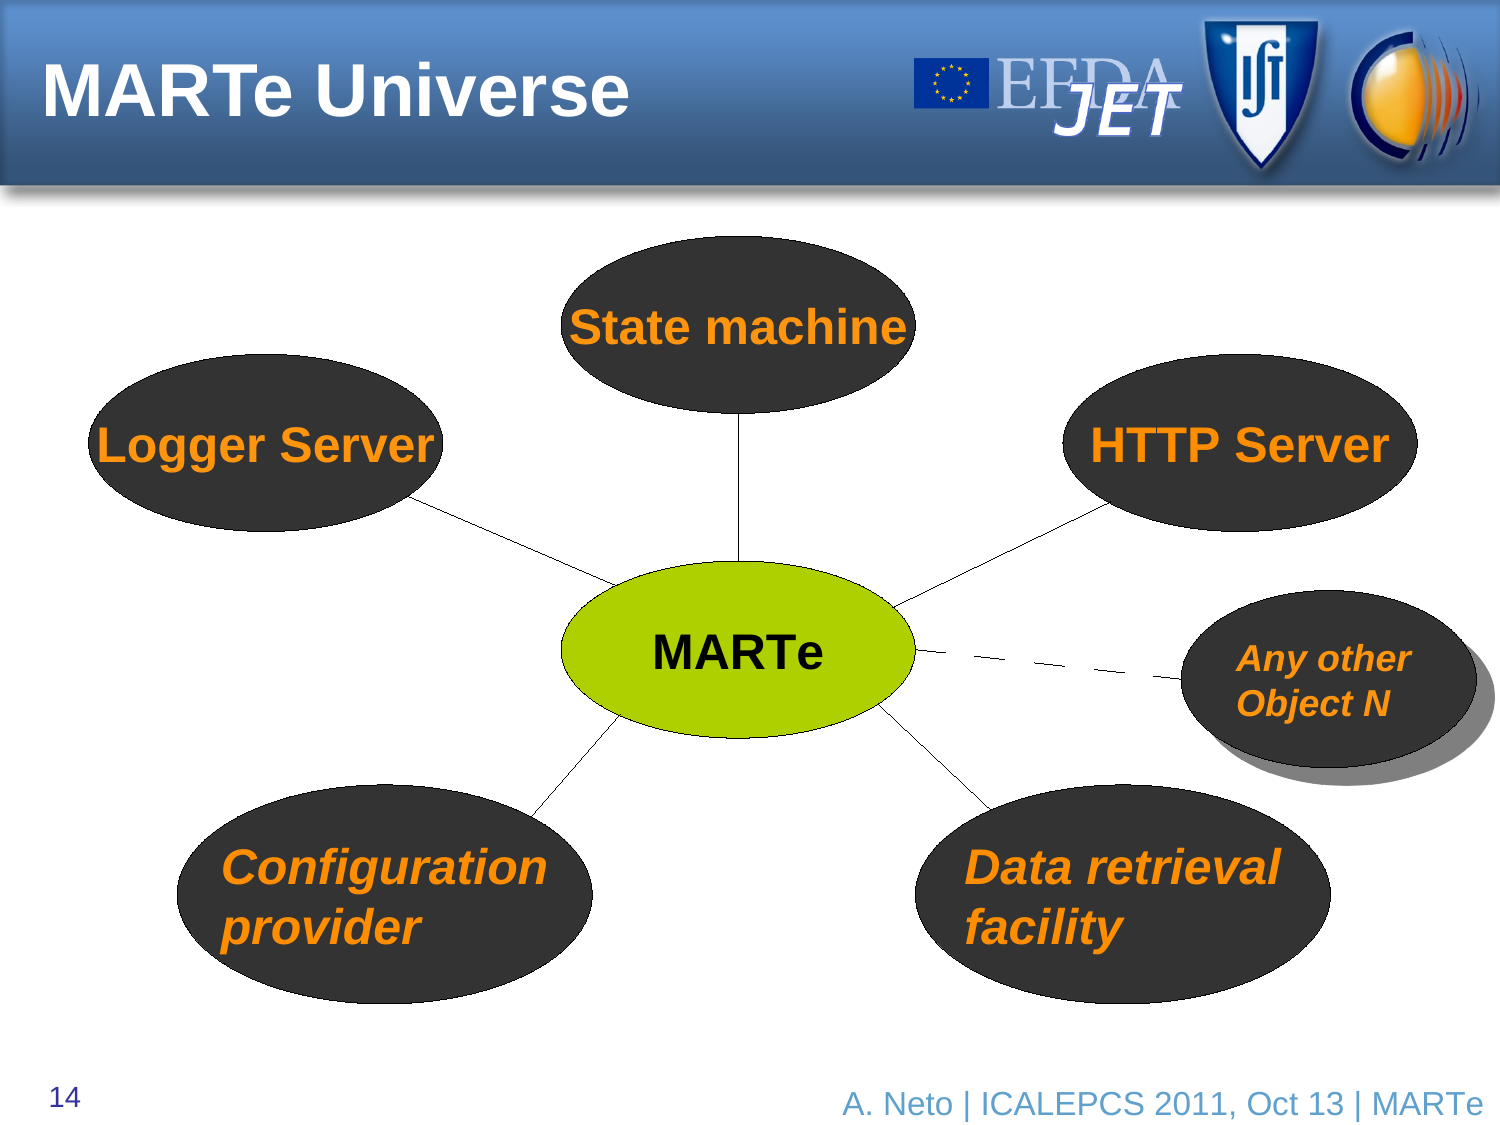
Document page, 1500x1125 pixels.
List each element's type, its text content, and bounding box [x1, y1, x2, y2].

text_box Any other Object N [1181, 590, 1477, 768]
text_box Logger Server [88, 354, 443, 532]
text_box HTTP Server [1062, 354, 1418, 532]
picture [0, 0, 1500, 207]
text_box State machine [561, 236, 916, 414]
text_box Data retrieval facility [915, 784, 1331, 1004]
text_box Configuration provider [177, 784, 593, 1004]
title MARTe Universe [41, 0, 1129, 181]
text_box MARTe [561, 561, 916, 739]
